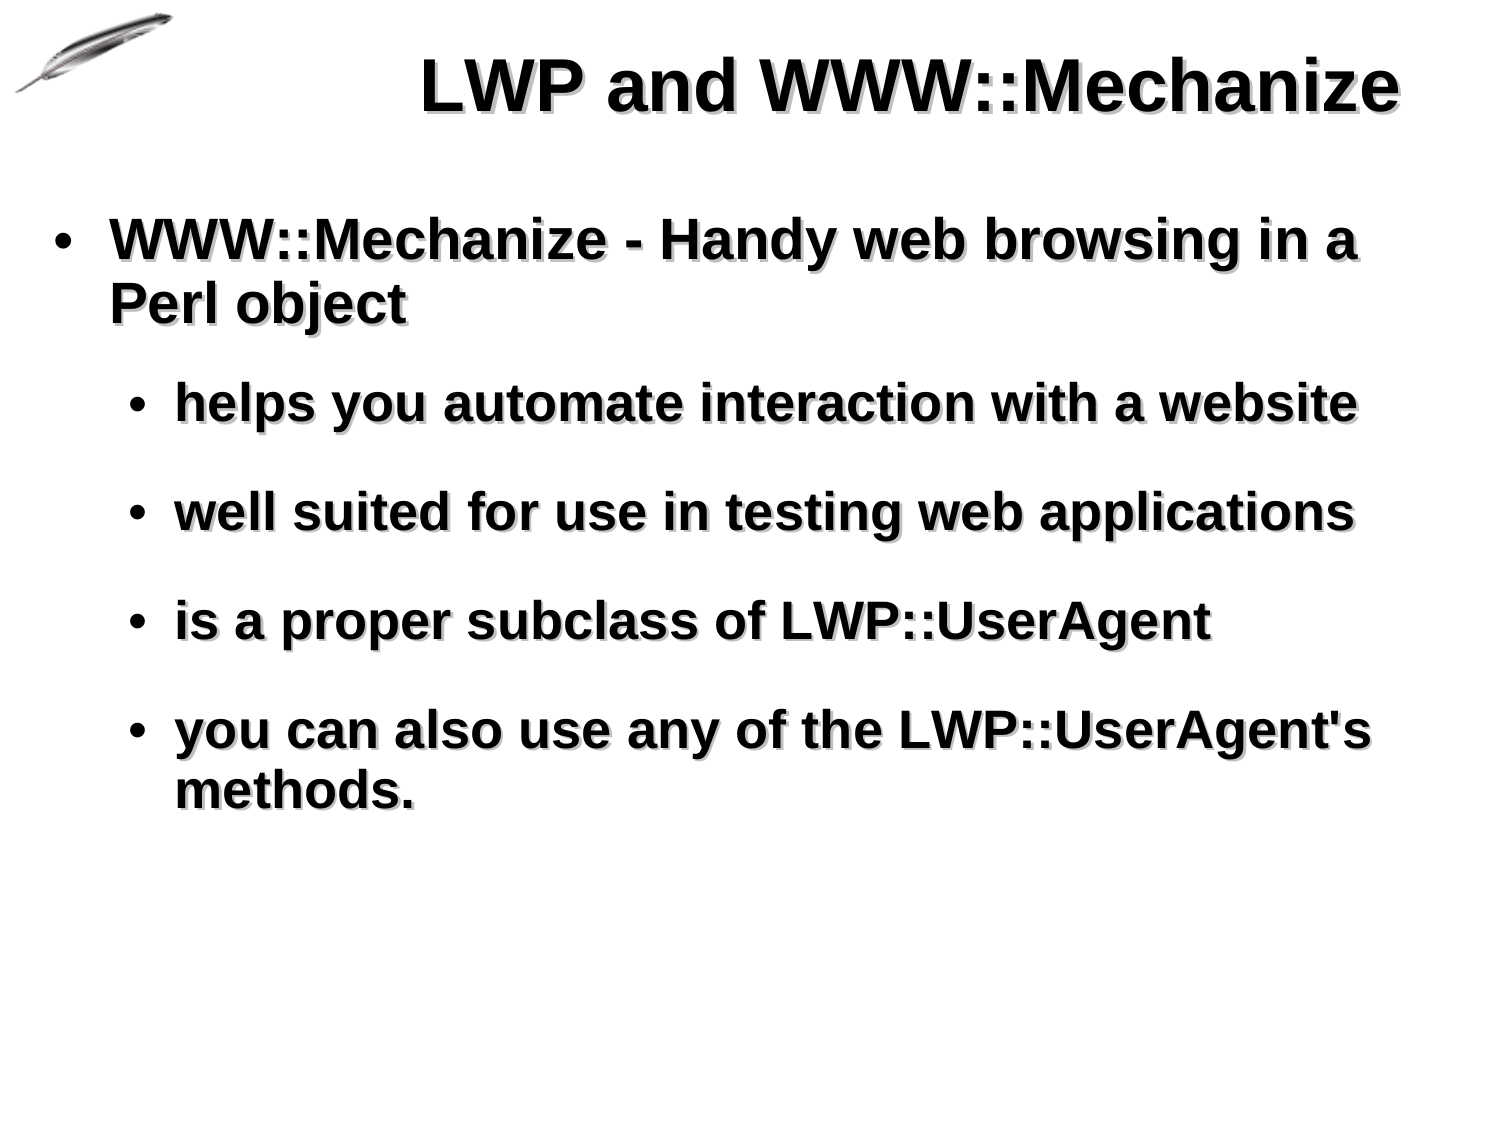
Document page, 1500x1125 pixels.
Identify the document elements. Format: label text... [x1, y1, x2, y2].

list WWW::Mechanize - Handy web browsing in a Perl object helps you automate interaction with a website well suited for use in testing web applications is a proper subclass of LWP::UserAgent you can also use any of the LWP::UserAgent's methods. [53, 207, 1447, 1084]
title LWP and WWW::Mechanize [419, 0, 1459, 179]
picture [11, 11, 179, 95]
